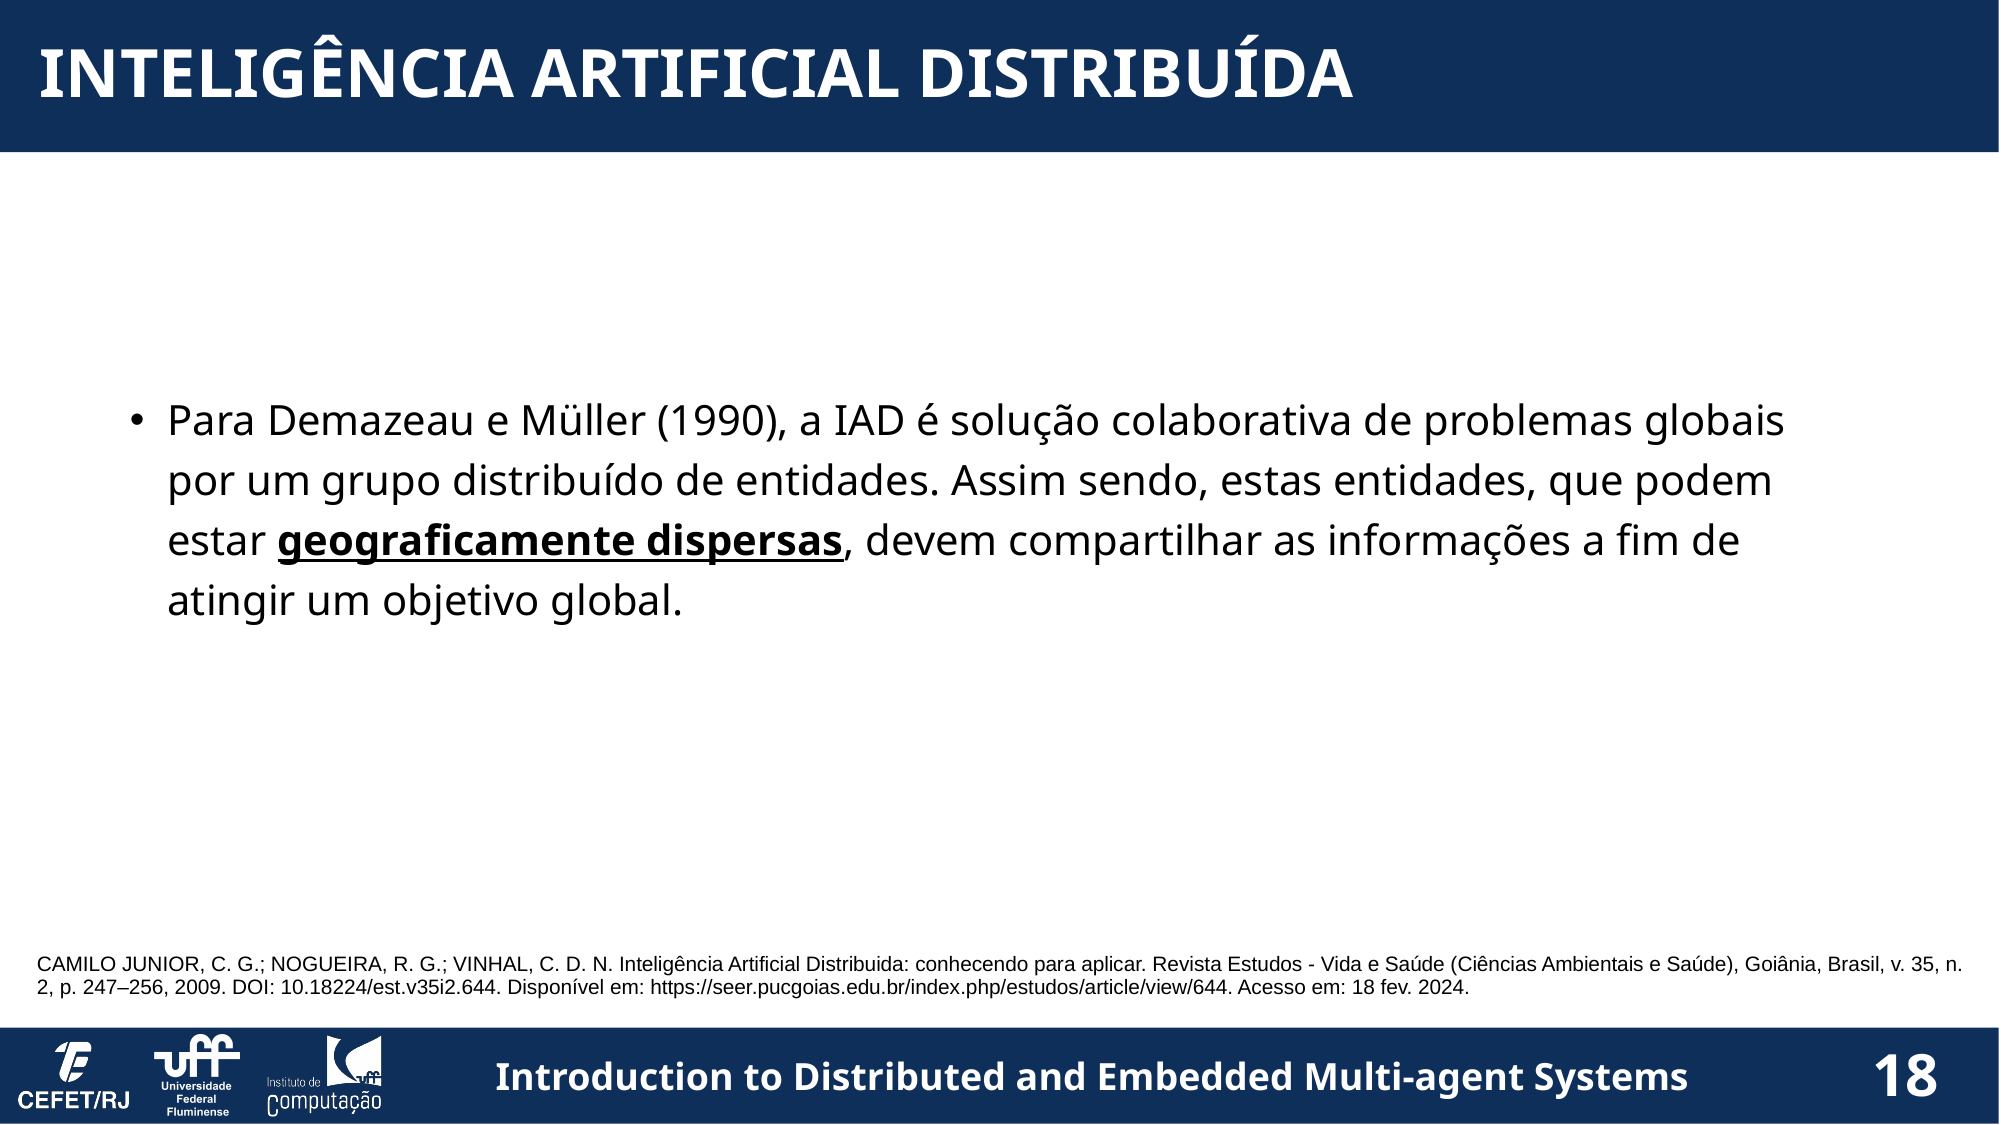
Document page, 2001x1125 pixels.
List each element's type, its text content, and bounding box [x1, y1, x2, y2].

picture [18, 1021, 22, 1125]
text_box CAMILO JUNIOR, C. G.; NOGUEIRA, R. G.; VINHAL, C. D. N. Inteligência Artificial Distribuida: conhecendo para aplicar. Revista Estudos - Vida e Saúde (Ciências Ambientais e Saúde), Goiânia, Brasil, v. 35, n. 2, p. 247–256, 2009. DOI: 10.18224/est.v35i2.644. Disponível em: https://seer.pucgoias.edu.br/index.php/estudos/article/view/644. Acesso em: 18 fev. 2024. [22, 944, 2000, 1125]
list Para Demazeau e Müller (1990), a IAD é solução colaborativa de problemas globais por um grupo distribuído de entidades. Assim sendo, estas entidades, que podem estar geograficamente dispersas, devem compartilhar as informações a fim de atingir um objetivo global. [114, 376, 1869, 944]
text_box INTELIGÊNCIA ARTIFICIAL DISTRIBUÍDA [25, 23, 1999, 119]
